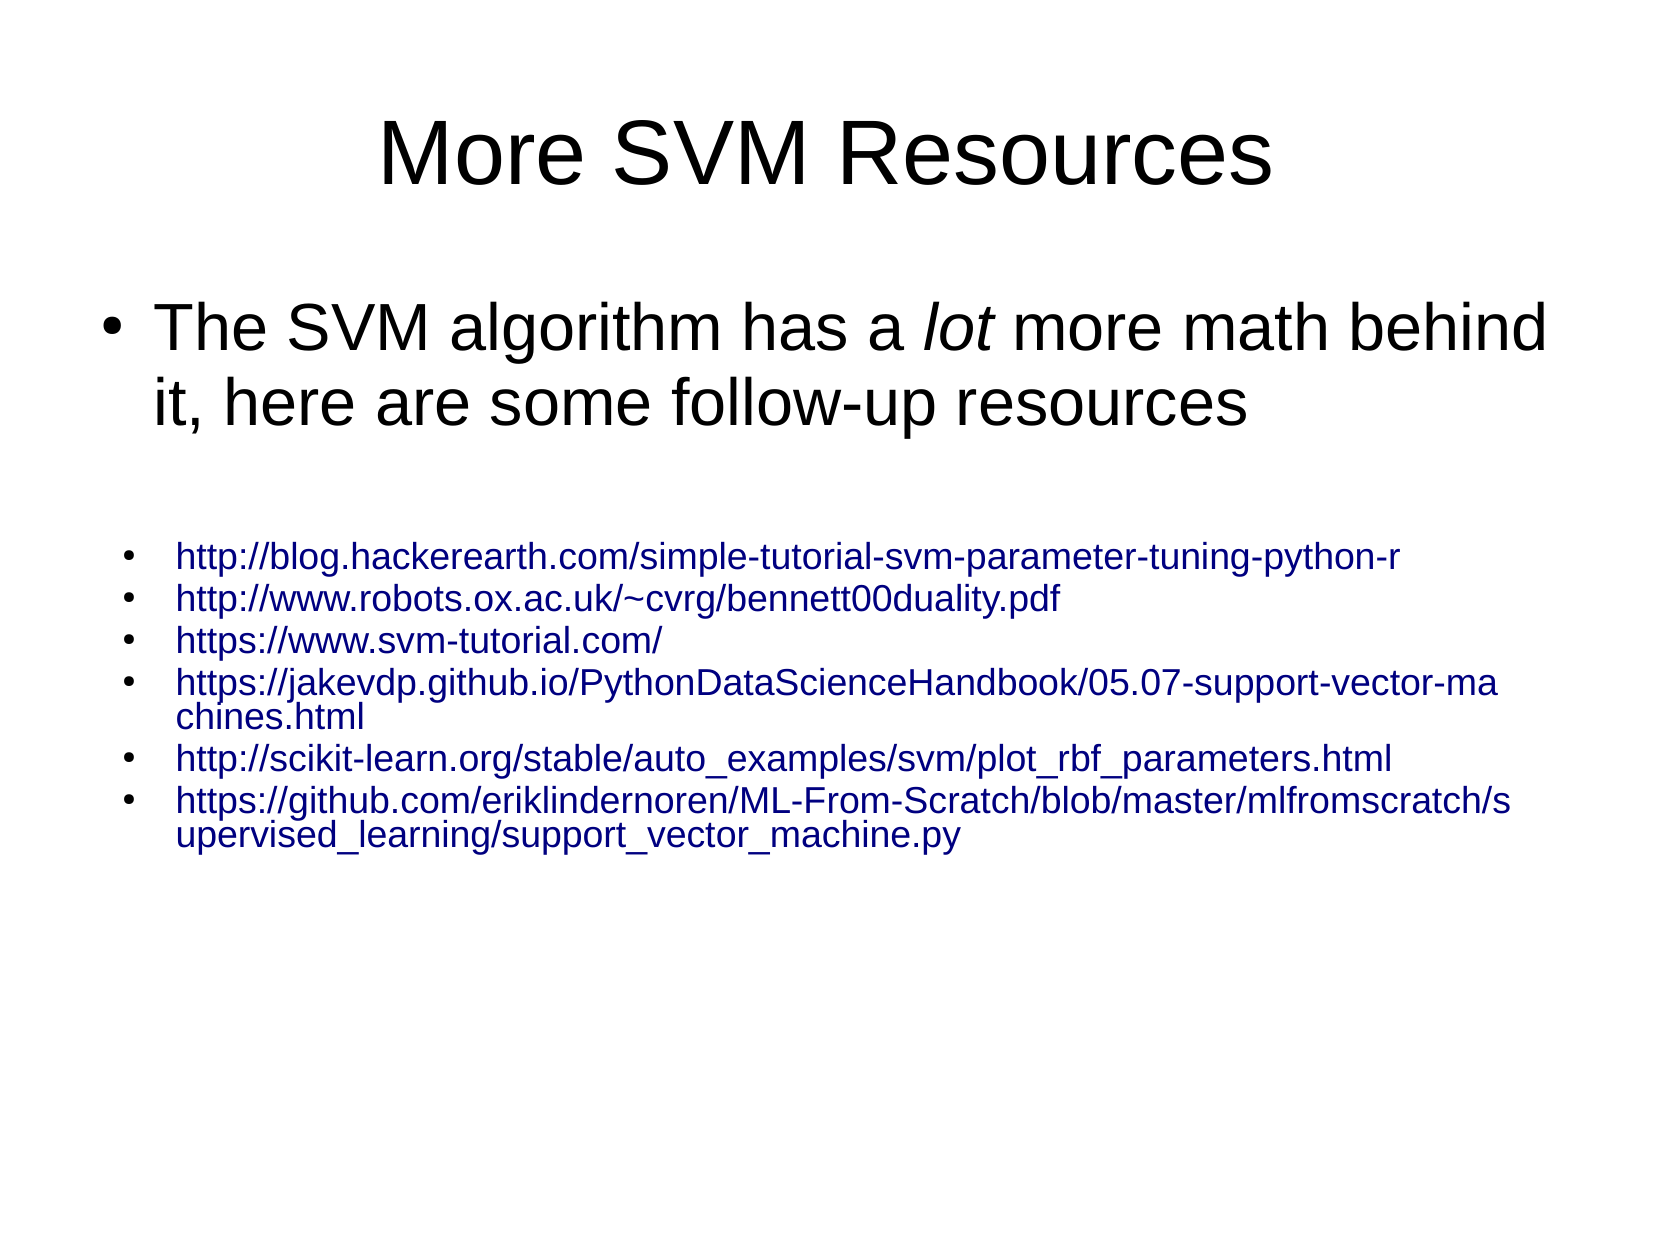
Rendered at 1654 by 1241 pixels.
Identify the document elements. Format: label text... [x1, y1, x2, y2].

title More SVM Resources [82, 49, 1571, 257]
list The SVM algorithm has a lot more math behind it, here are some follow-up resources [82, 290, 1571, 1010]
text_box http://blog.hackerearth.com/simple-tutorial-svm-parameter-tuning-python-r http://www.robots.ox.ac.uk/~cvrg/bennett00duality.pdf https://www.svm-tutorial.com/ https://jakevdp.github.io/PythonDataScienceHandbook/05.07-support-vector-machines.html http://scikit-learn.org/stable/auto_examples/svm/plot_rbf_parameters.html https://github.com/eriklindernoren/ML-From-Scratch/blob/master/mlfromscratch/supervised_learning/support_vector_machine.py [90, 528, 1531, 976]
